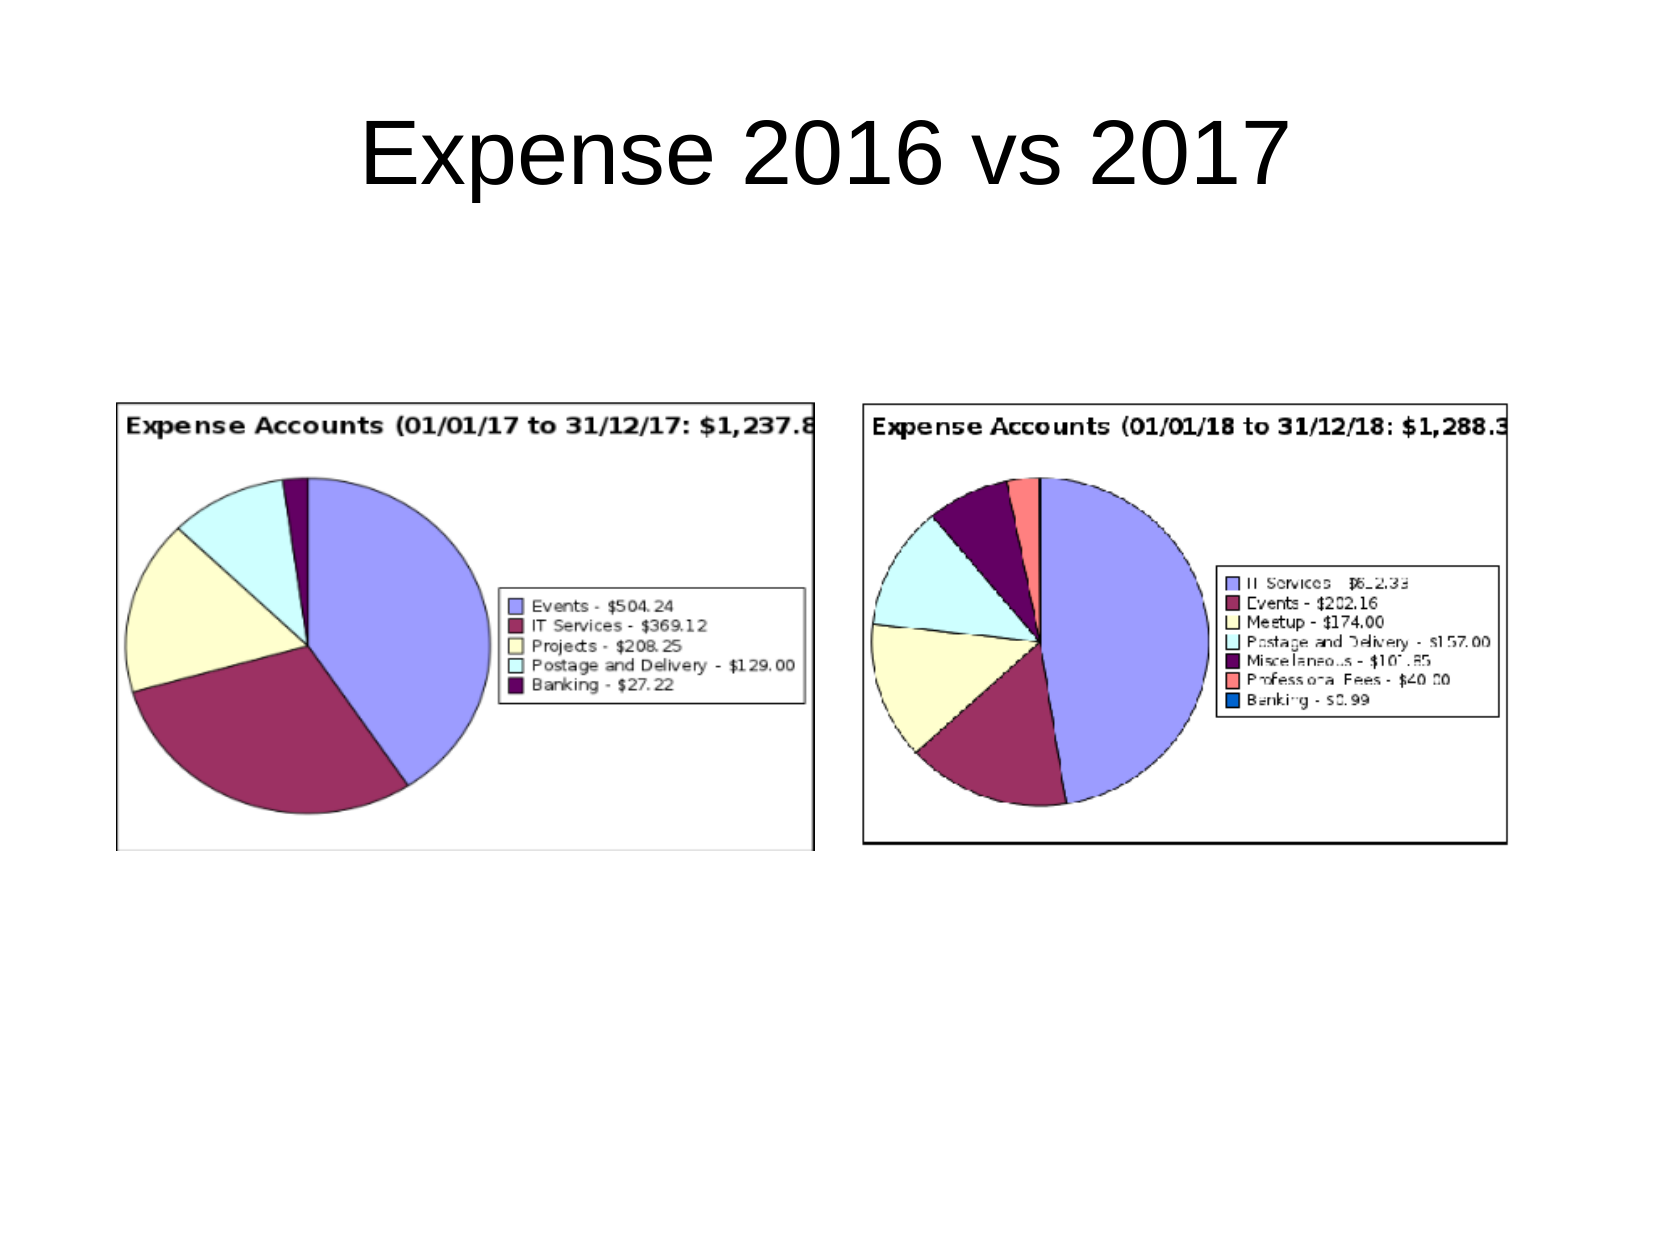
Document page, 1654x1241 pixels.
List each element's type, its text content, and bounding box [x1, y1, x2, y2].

picture [824, 366, 1654, 1241]
picture [116, 401, 815, 851]
title Expense 2016 vs 2017 [82, 49, 1571, 257]
